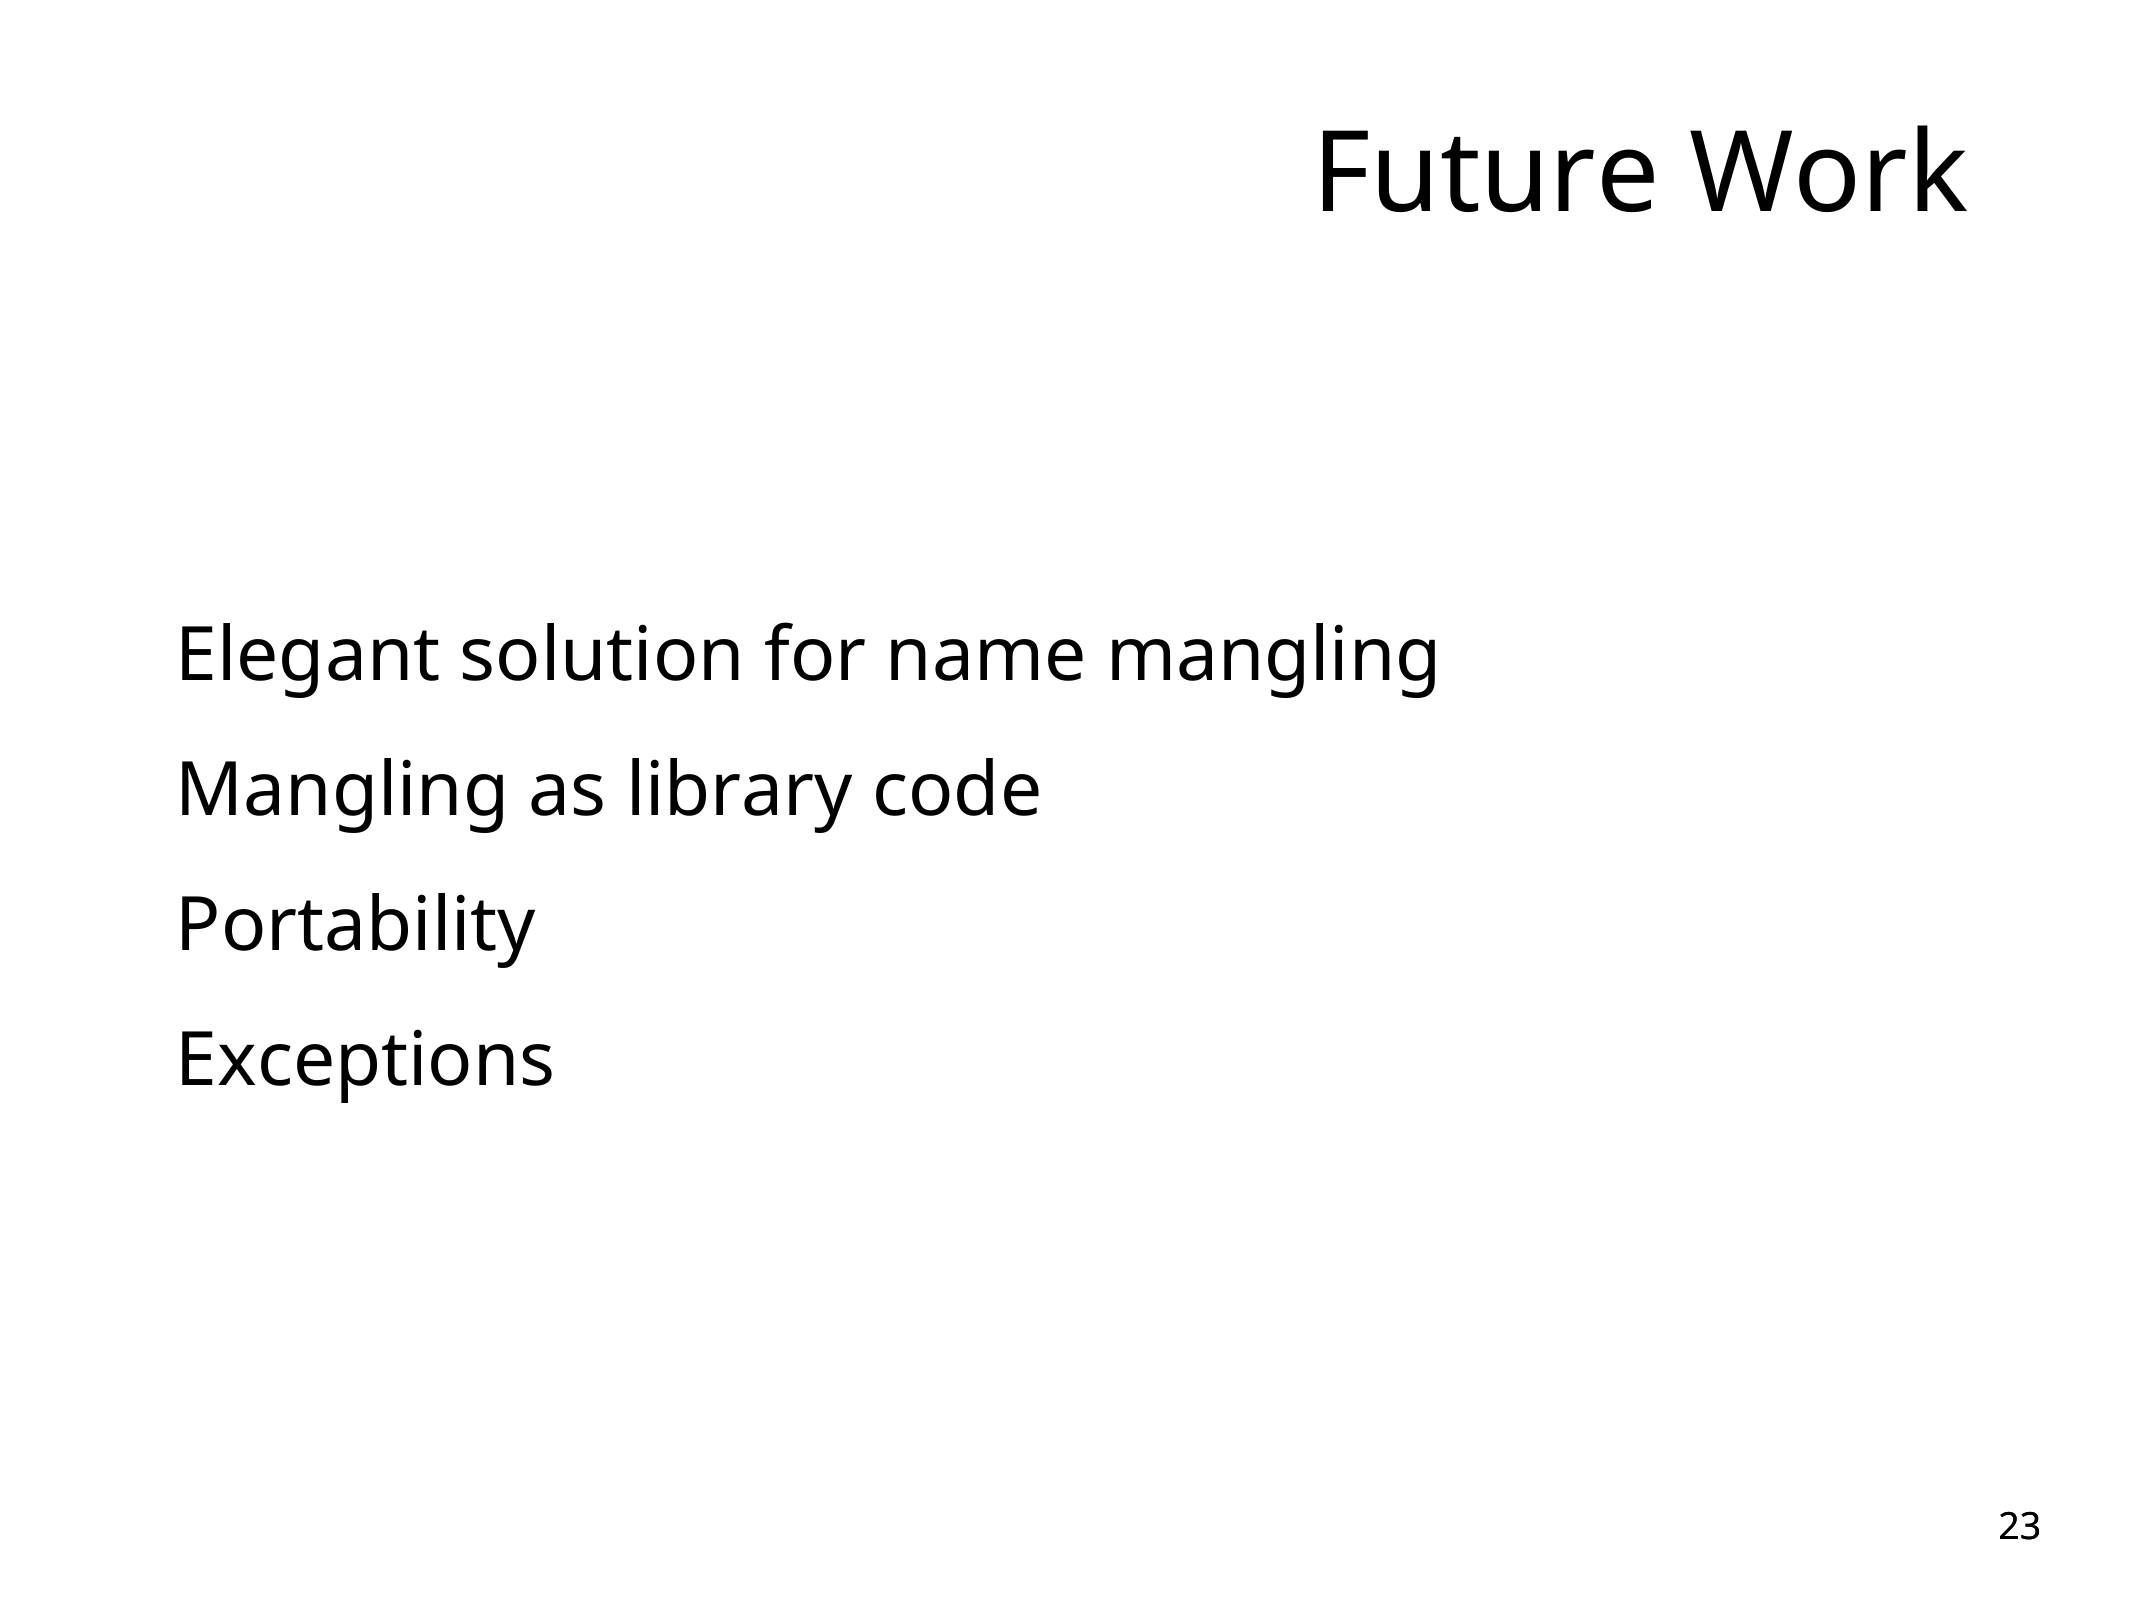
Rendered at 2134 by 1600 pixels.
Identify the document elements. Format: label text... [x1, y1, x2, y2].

title Future Work [156, 72, 1978, 261]
list Elegant solution for name mangling Mangling as library code Portability Exceptions [94, 332, 2039, 1509]
text_box <number> [1985, 1493, 2055, 1557]
